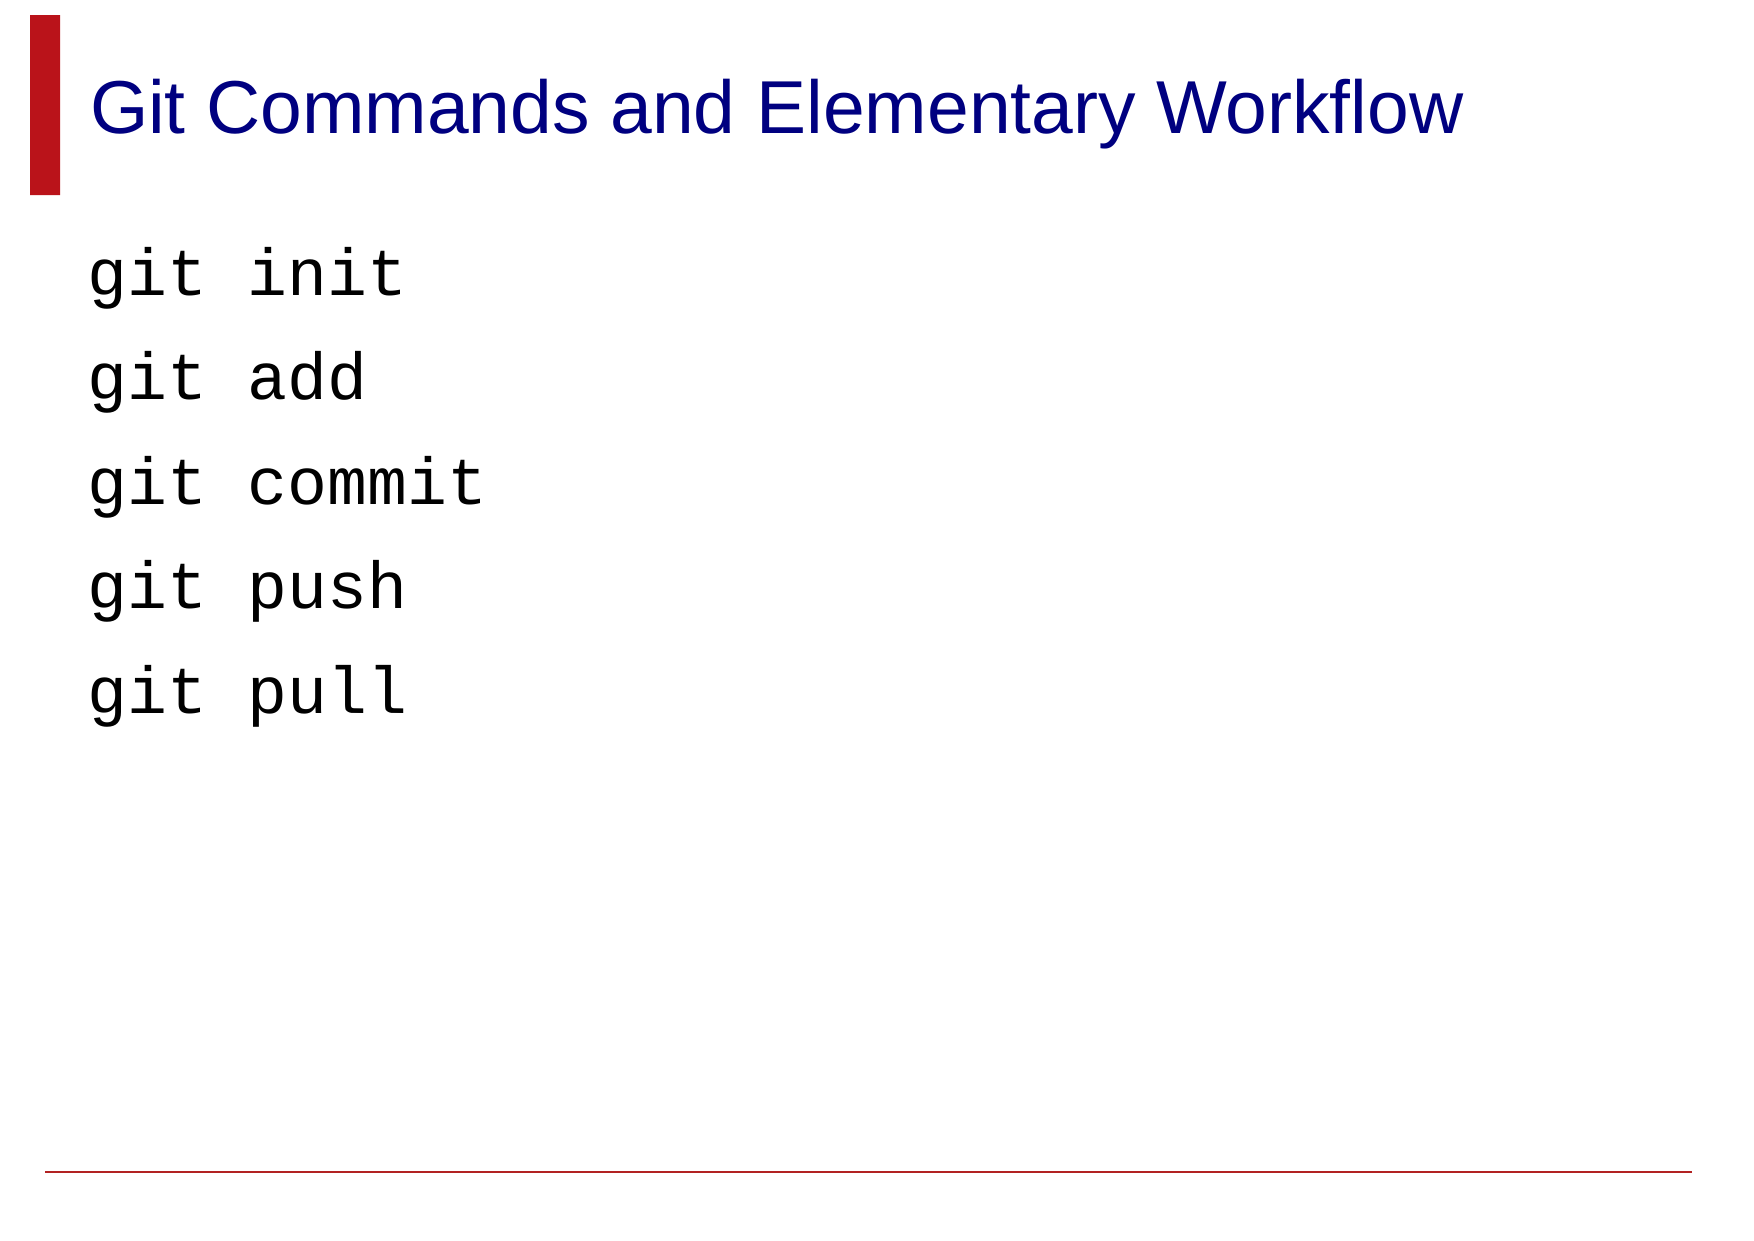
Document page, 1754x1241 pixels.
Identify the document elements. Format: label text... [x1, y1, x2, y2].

title Git Commands and Elementary Workflow [90, 19, 1726, 196]
list git init git add git commit git push git pull [87, 240, 1696, 1081]
